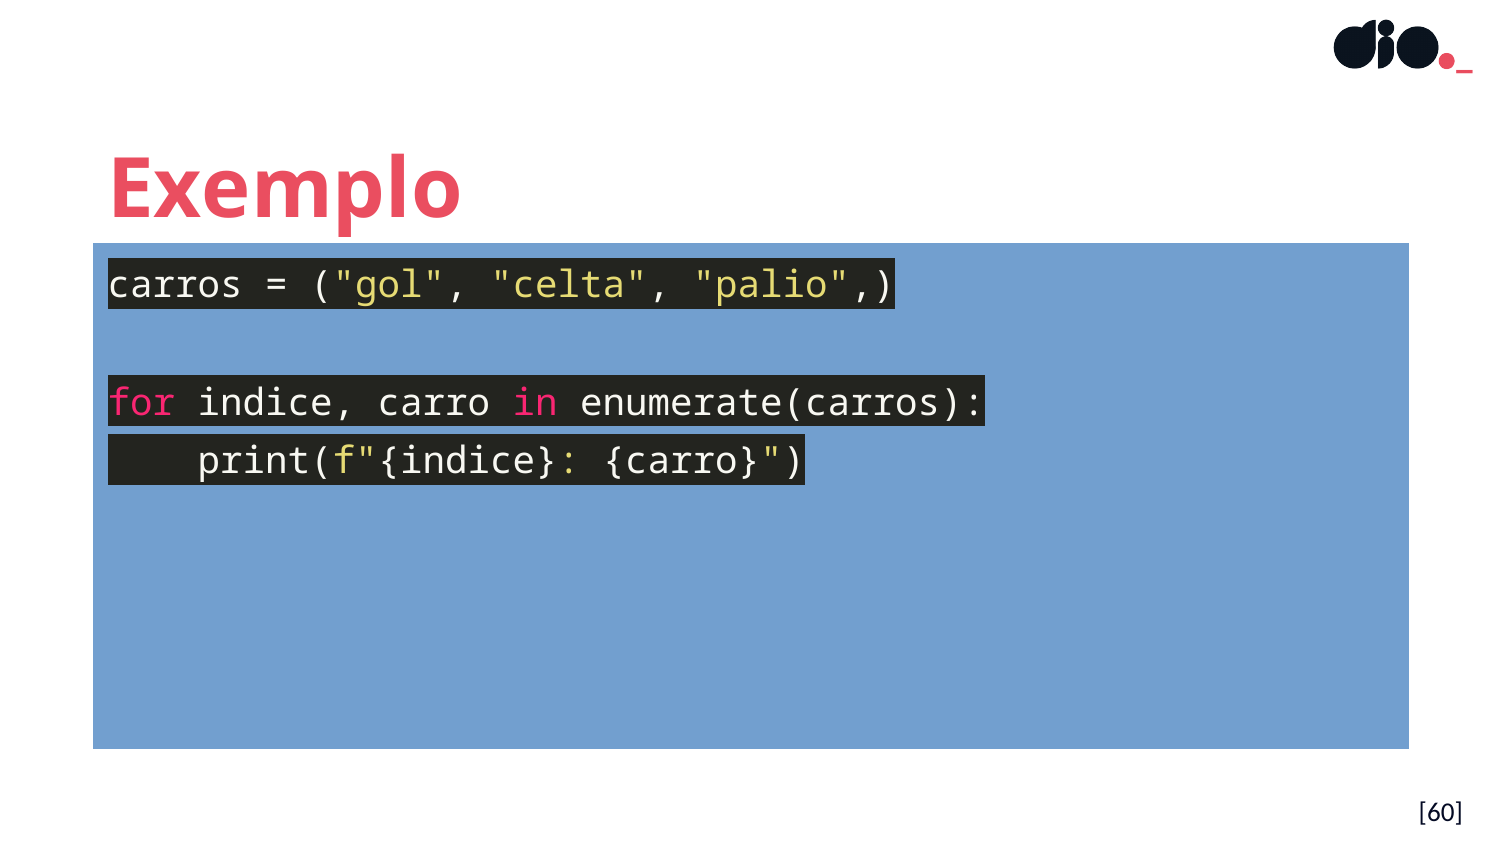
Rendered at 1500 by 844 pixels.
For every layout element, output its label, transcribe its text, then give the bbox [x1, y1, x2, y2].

text_box Exemplo [92, 104, 1408, 243]
text_box [] [1403, 779, 1494, 844]
table_header carros = ("gol", "celta", "palio",) for indice, carro in enumerate(carros): print(f"{indice}: {carro}") [93, 243, 1409, 749]
